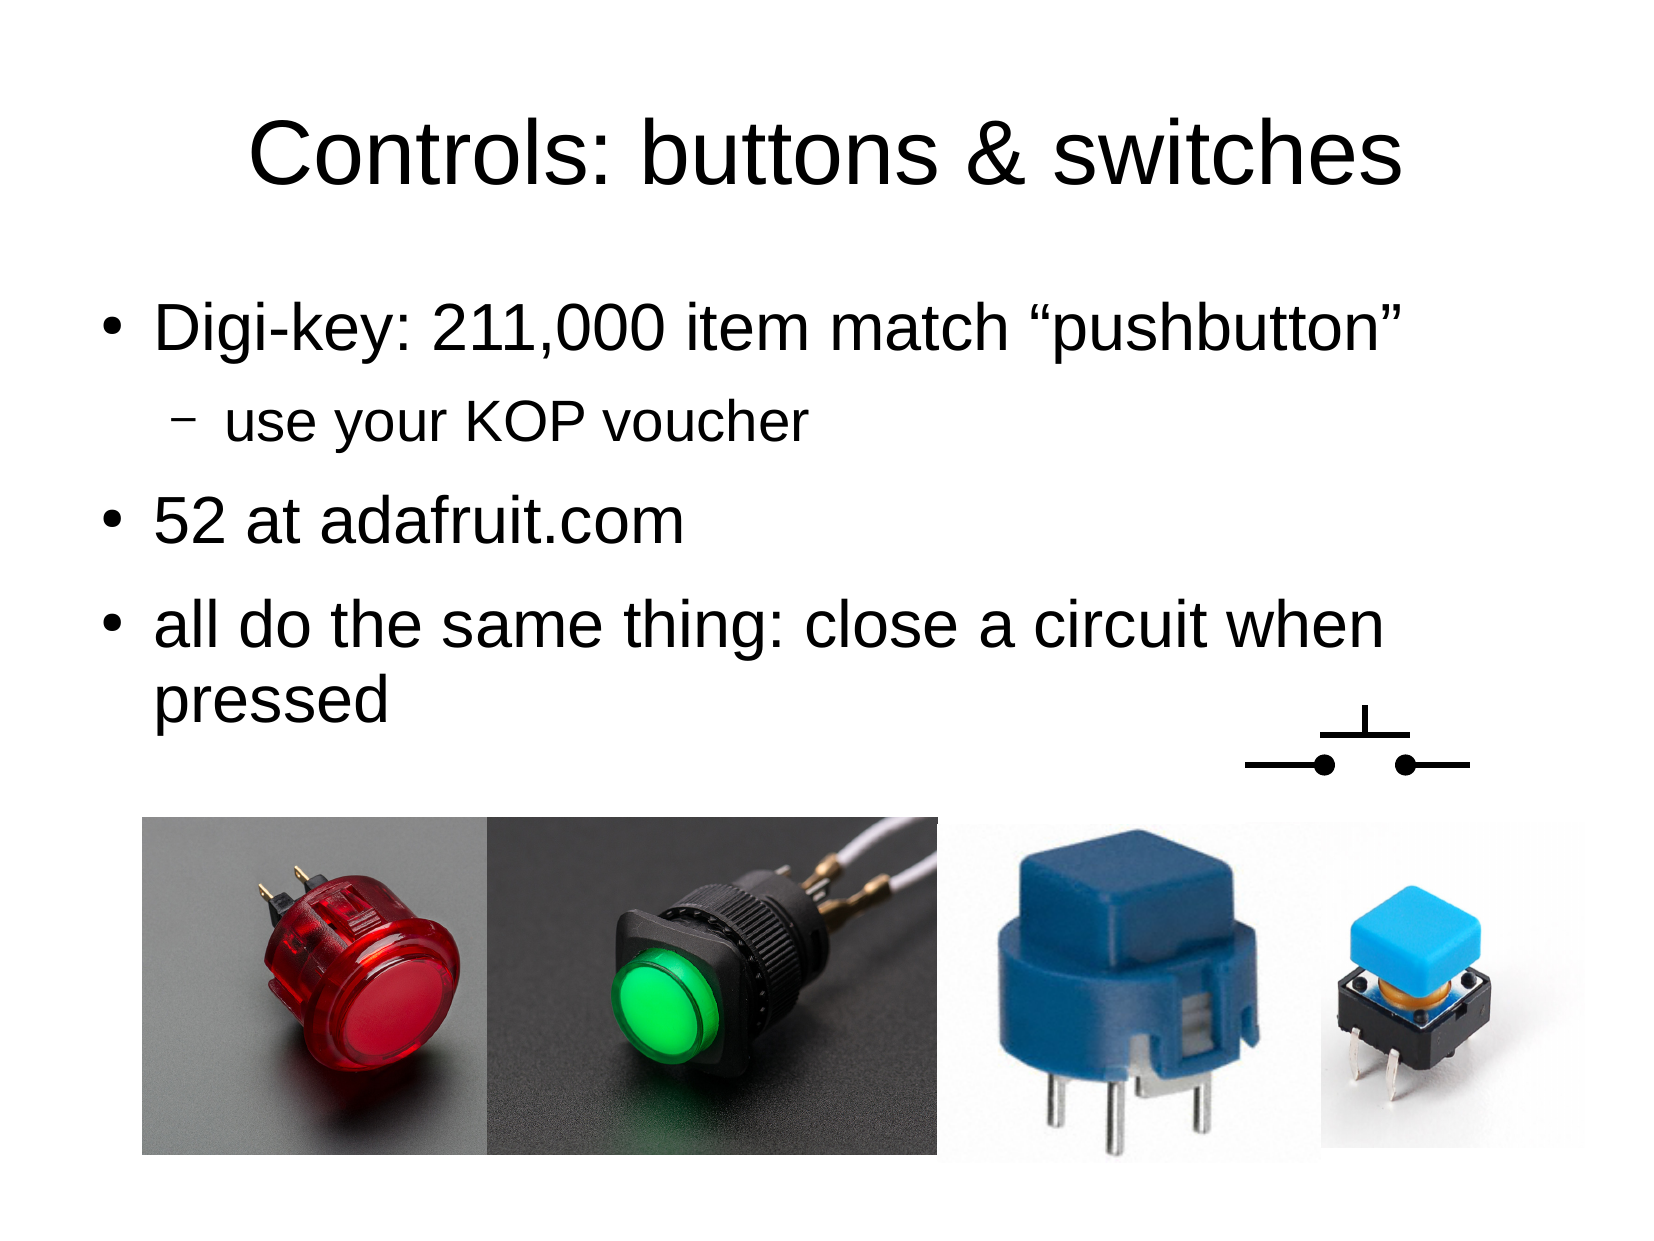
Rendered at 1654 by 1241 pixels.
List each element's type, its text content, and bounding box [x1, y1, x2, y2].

picture [142, 817, 1585, 1163]
list Digi-key: 211,000 item match “pushbutton” use your KOP voucher 52 at adafruit.com all do the same thing: close a circuit when pressed [82, 290, 1571, 1010]
title Controls: buttons & switches [82, 49, 1571, 257]
